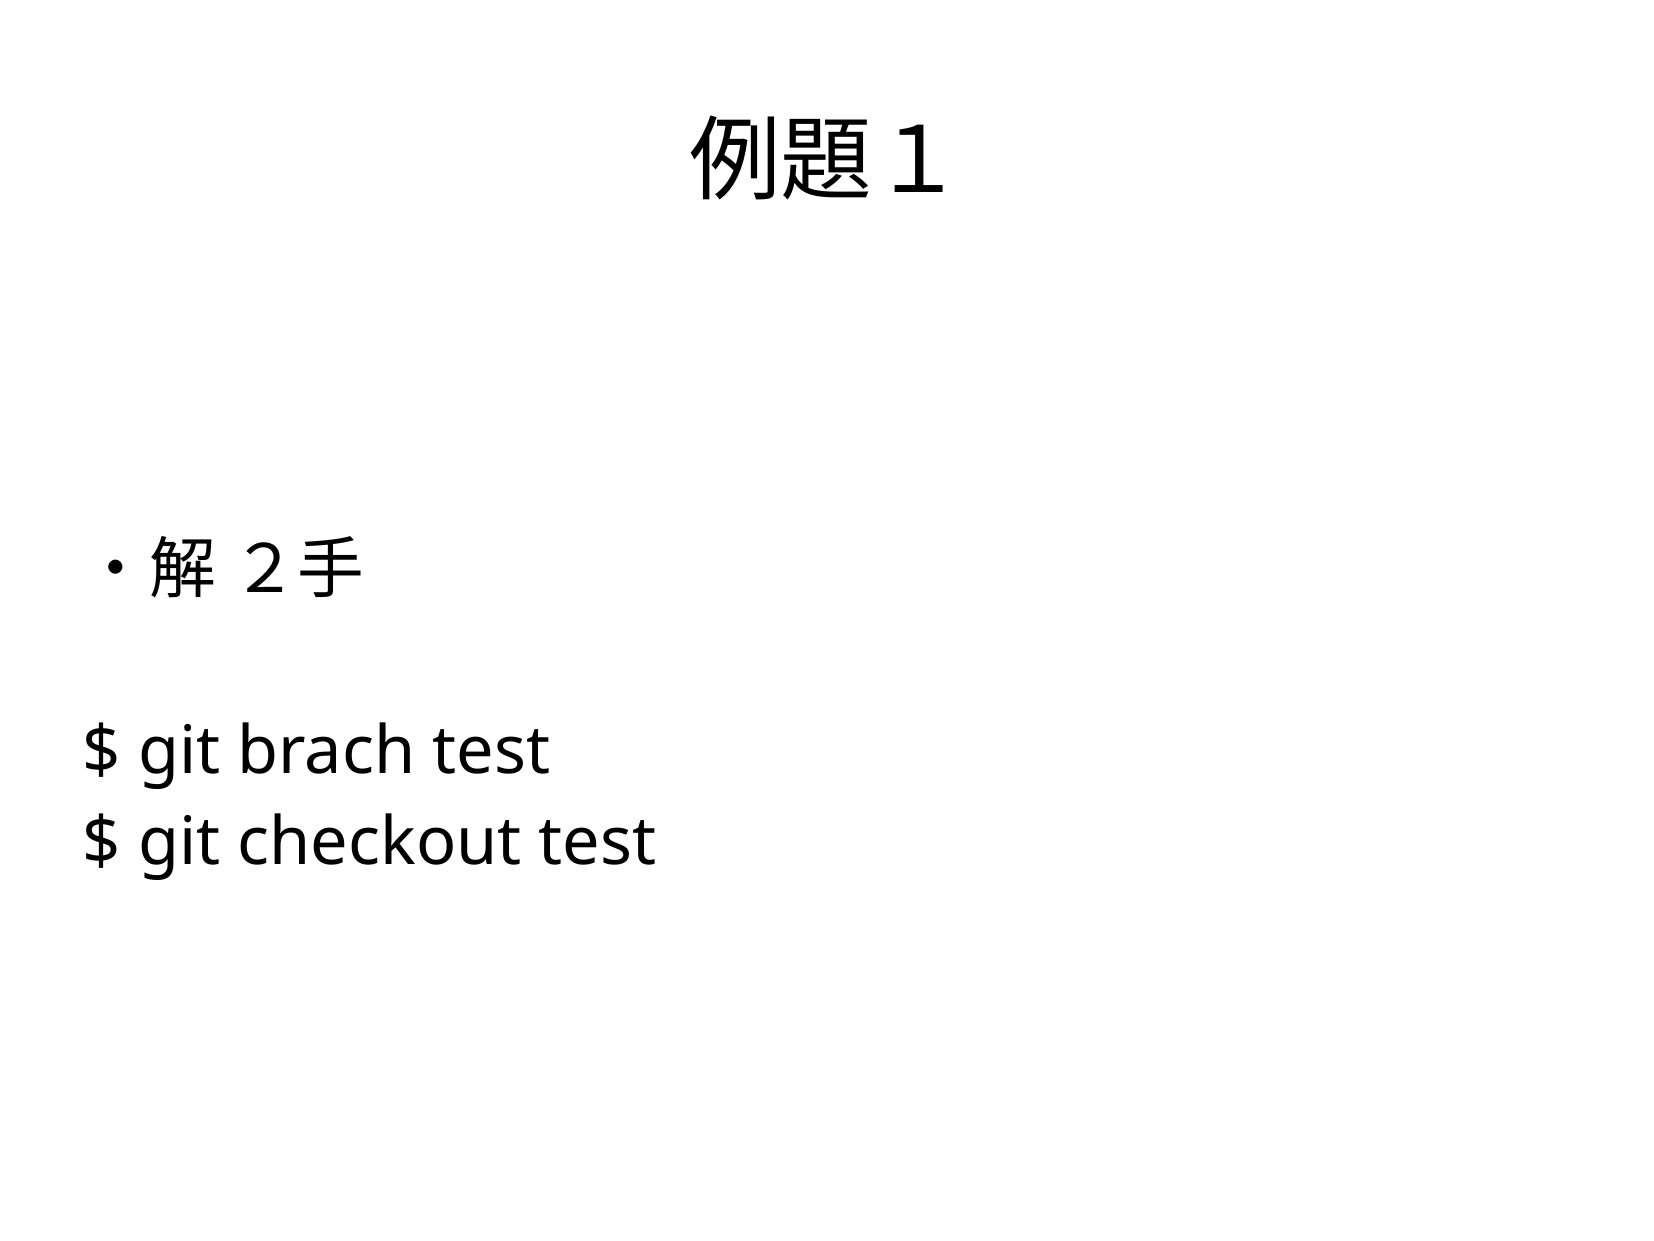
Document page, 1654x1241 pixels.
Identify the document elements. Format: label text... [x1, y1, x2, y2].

title 例題１ [82, 56, 1571, 250]
subtitle ・解 ２手 $ git brach test $ git checkout test [82, 297, 1571, 1102]
